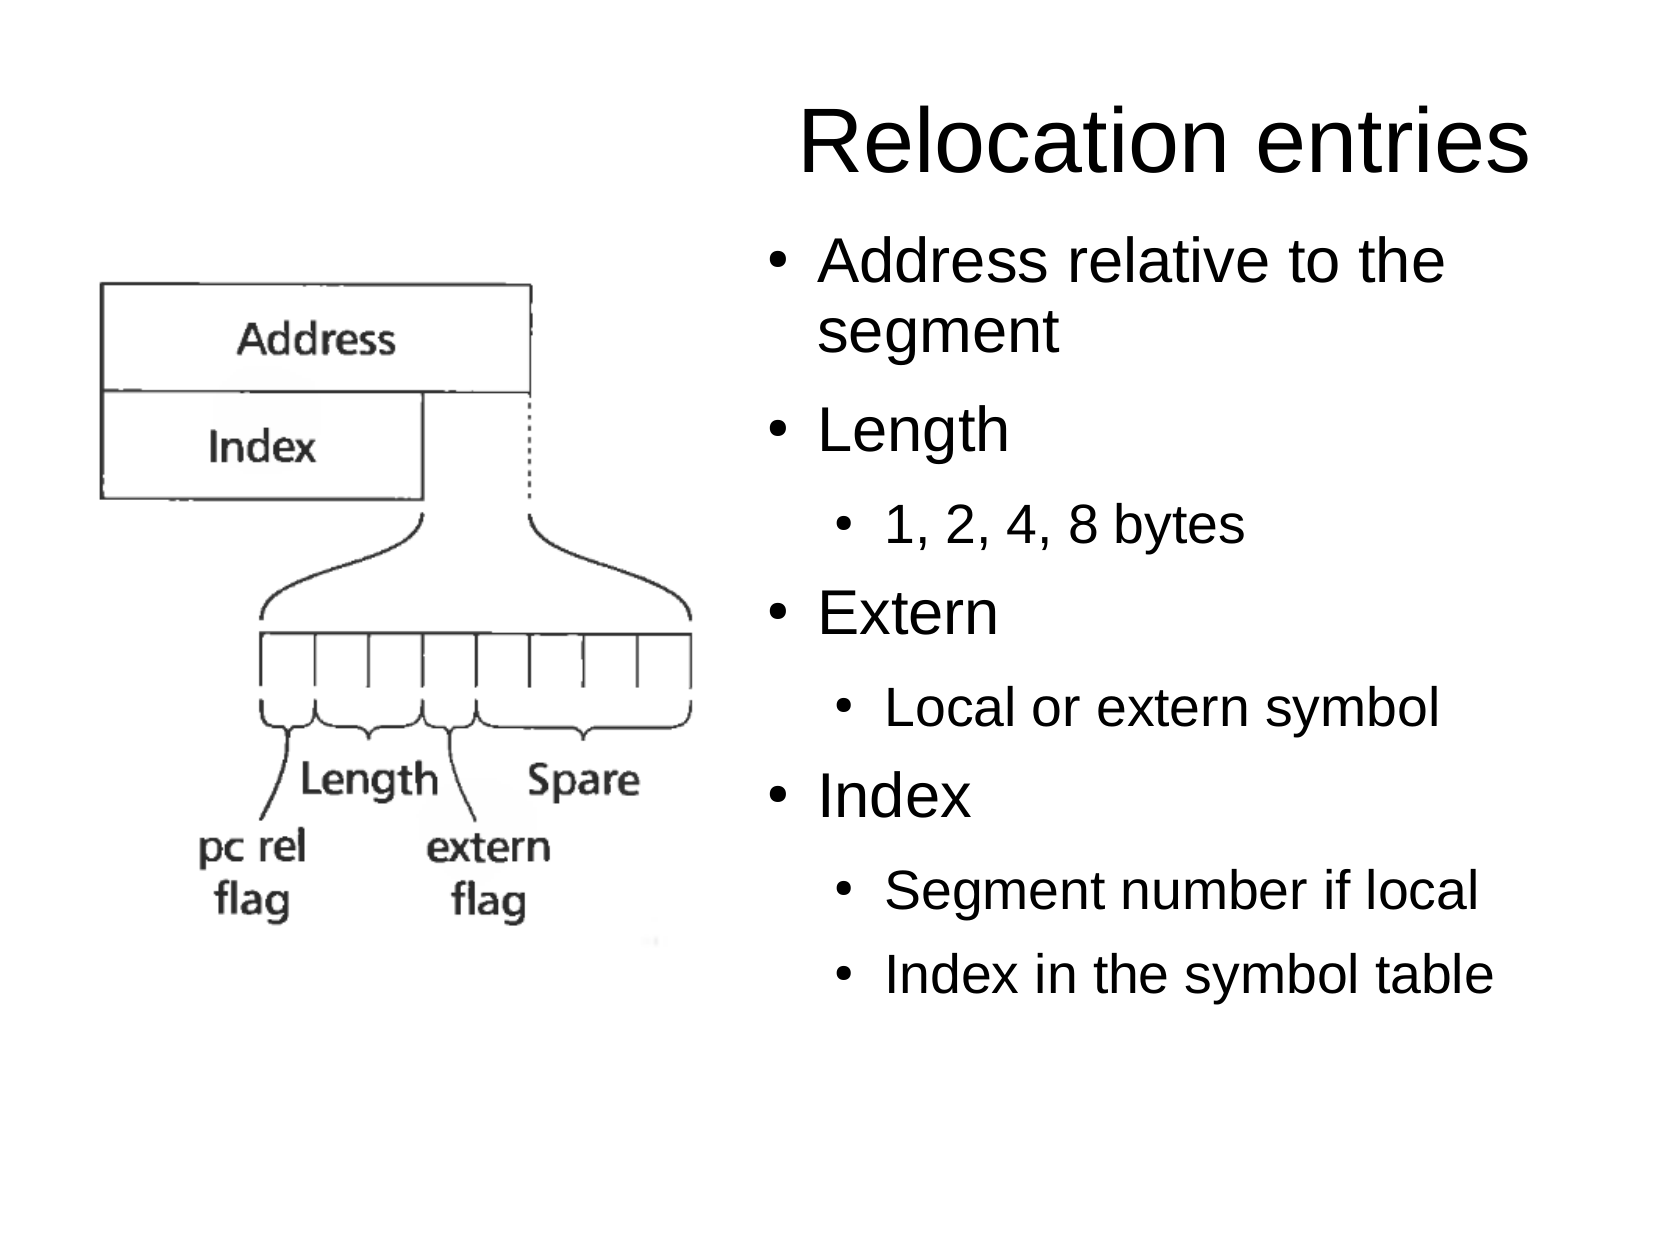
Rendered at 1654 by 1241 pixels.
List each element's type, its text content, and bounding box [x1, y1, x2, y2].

list Address relative to the segment Length 1, 2, 4, 8 bytes Extern Local or extern symbol Index Segment number if local Index in the symbol table [750, 225, 1571, 1010]
picture [75, 262, 722, 954]
title Relocation entries [716, 37, 1613, 245]
